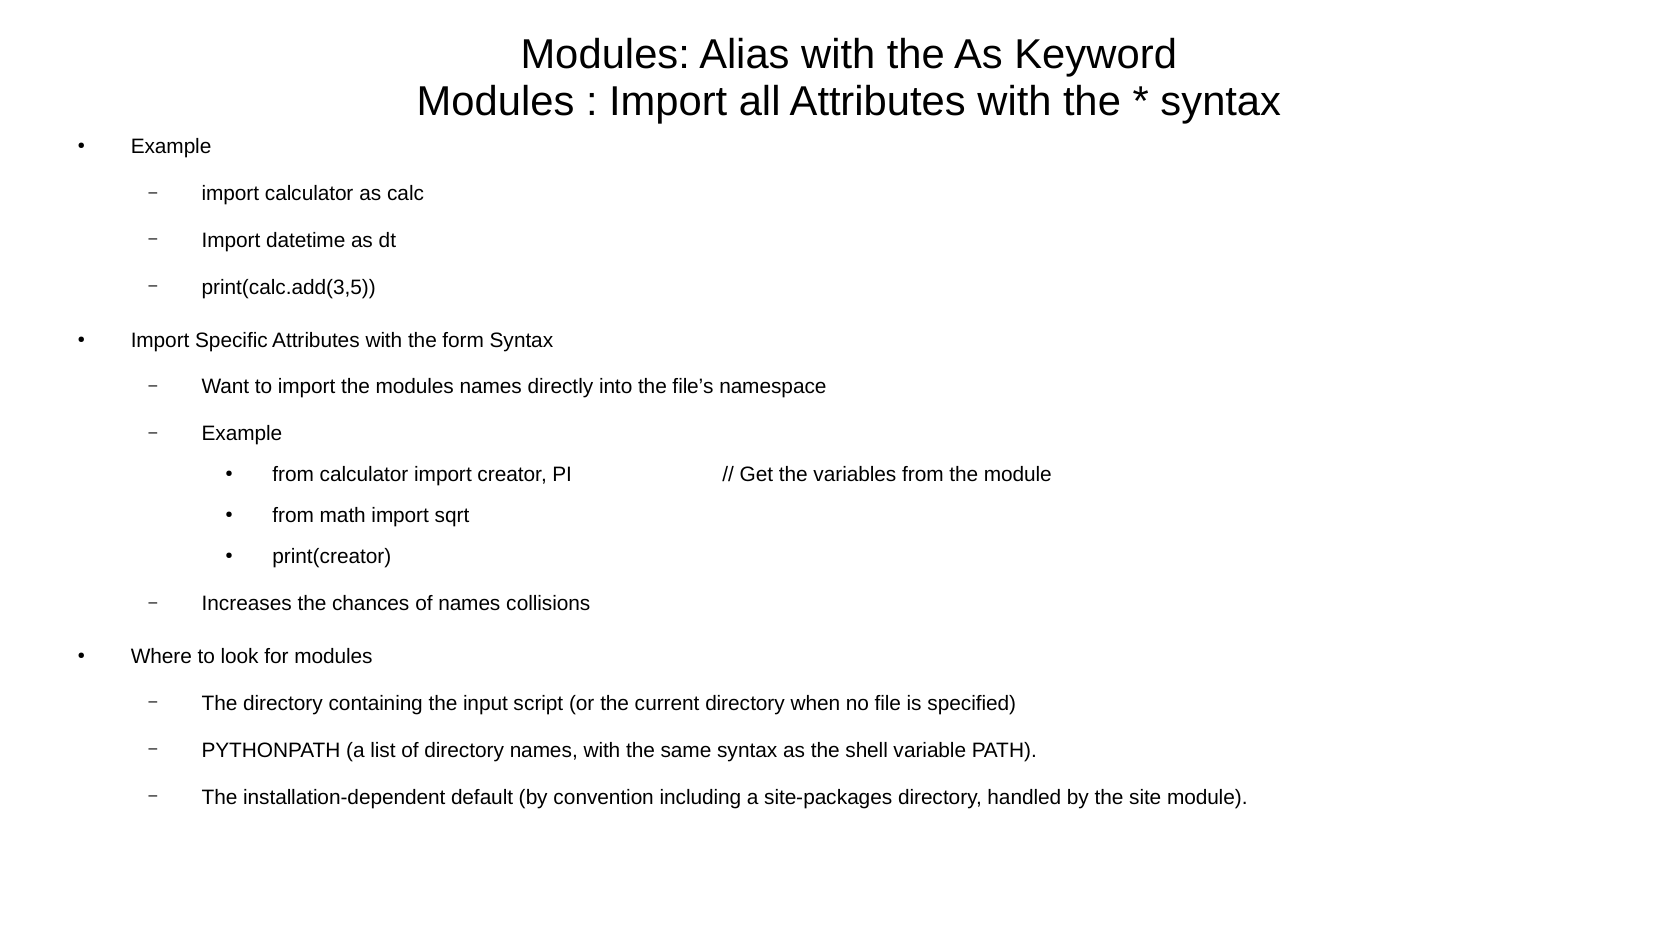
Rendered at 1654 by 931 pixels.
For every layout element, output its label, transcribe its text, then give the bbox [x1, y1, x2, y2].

list Example import calculator as calc Import datetime as dt print(calc.add(3,5)) Import Specific Attributes with the form Syntax Want to import the modules names directly into the file’s namespace Example from calculator import creator, PI // Get the variables from the module from math import sqrt print(creator) Increases the chances of names collisions Where to look for modules The directory containing the input script (or the current directory when no file is specified) PYTHONPATH (a list of directory names, with the same syntax as the shell variable PATH). The installation-dependent default (by convention including a site-packages directory, handled by the site module). [60, 134, 1553, 871]
title Modules: Alias with the As Keyword Modules : Import all Attributes with the * syntax [105, 0, 1594, 156]
